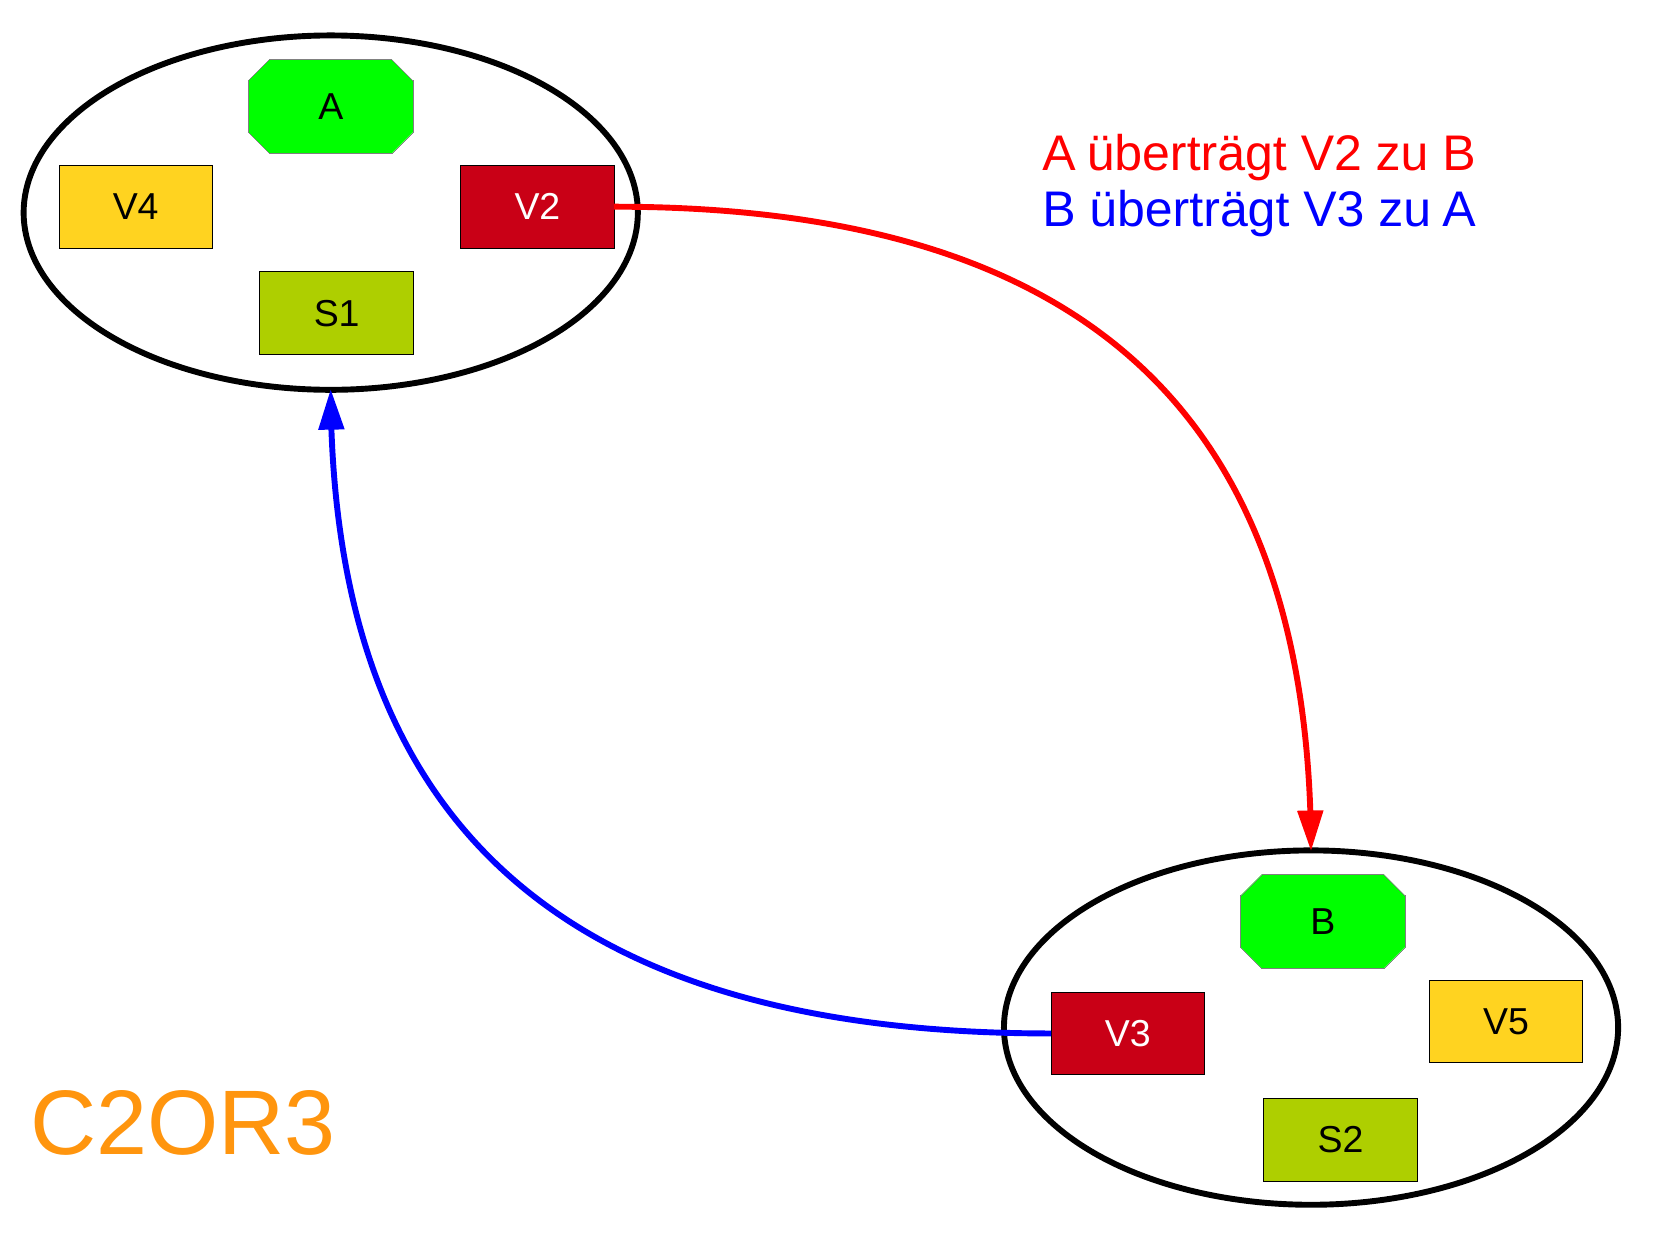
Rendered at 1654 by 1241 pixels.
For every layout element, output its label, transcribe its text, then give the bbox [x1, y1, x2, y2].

text_box V3 [1051, 992, 1205, 1075]
text_box B [1240, 874, 1406, 969]
text_box V5 [1429, 980, 1583, 1063]
text_box A überträgt V2 zu B B überträgt V3 zu A [1027, 118, 1619, 245]
text_box A [248, 59, 414, 154]
text_box S2 [1263, 1098, 1418, 1182]
text_box C2OR3 [23, 1041, 343, 1205]
text_box S1 [259, 271, 414, 355]
text_box V4 [59, 165, 213, 249]
text_box V2 [460, 165, 615, 249]
